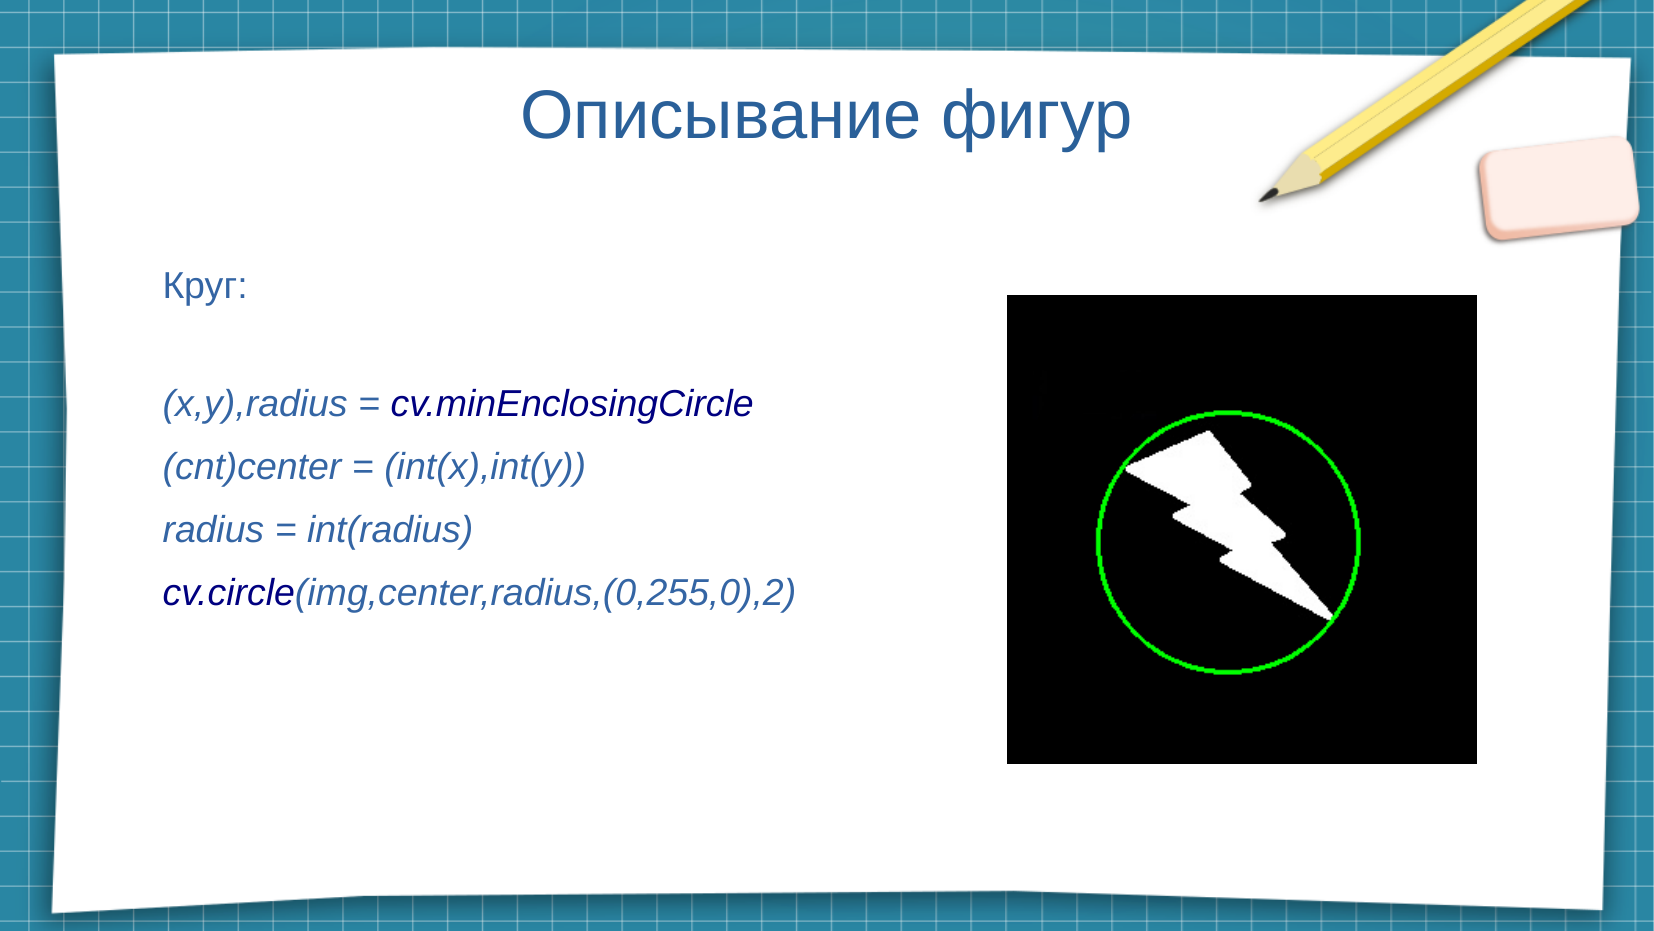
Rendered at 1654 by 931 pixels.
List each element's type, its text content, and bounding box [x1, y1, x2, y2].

picture [0, 0, 1654, 931]
text_box Круг: [147, 236, 263, 314]
text_box (x,y),radius = cv.minEnclosingCircle(cnt)center = (int(x),int(y)) radius = int(radius) cv.circle(img,center,radius,(0,255,0),2) [147, 354, 857, 739]
title Описывание фигур [82, 37, 1571, 193]
